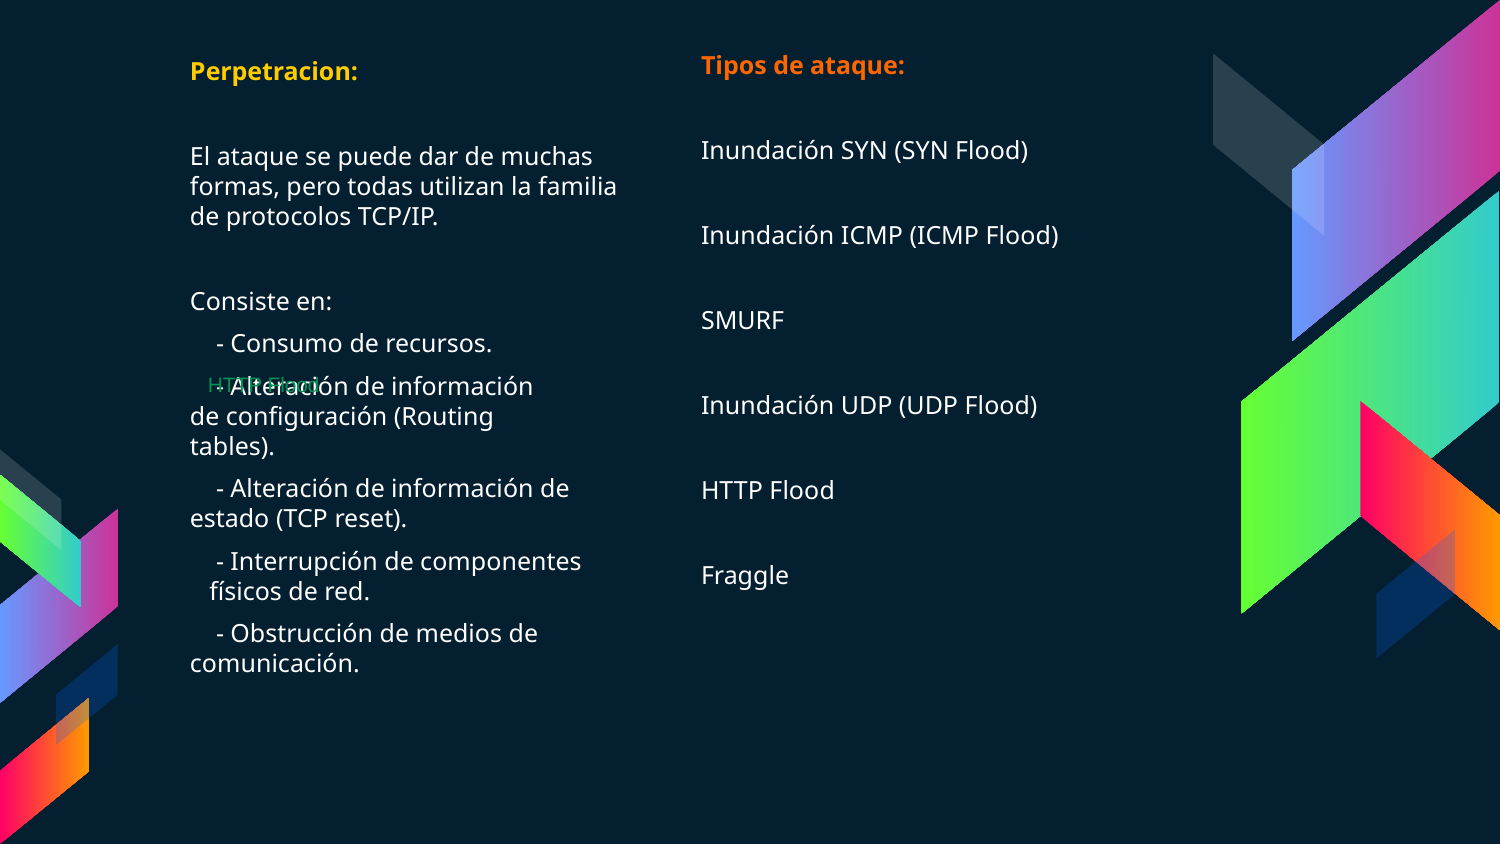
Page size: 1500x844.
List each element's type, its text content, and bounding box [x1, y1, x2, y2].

text_box HTTP Flood [193, 366, 335, 405]
list Perpetracion: El ataque se puede dar de muchas formas, pero todas utilizan la familia de protocolos TCP/IP. Consiste en: - Consumo de recursos. - Alteración de información de configuración (Routing tables). - Alteración de información de estado (TCP reset). - Interrupción de componentes físicos de red. - Obstrucción de medios de comunicación. [175, 40, 655, 512]
list Tipos de ataque: Inundación SYN (SYN Flood) Inundación ICMP (ICMP Flood) SMURF Inundación UDP (UDP Flood) HTTP Flood Fraggle [686, 34, 1221, 506]
